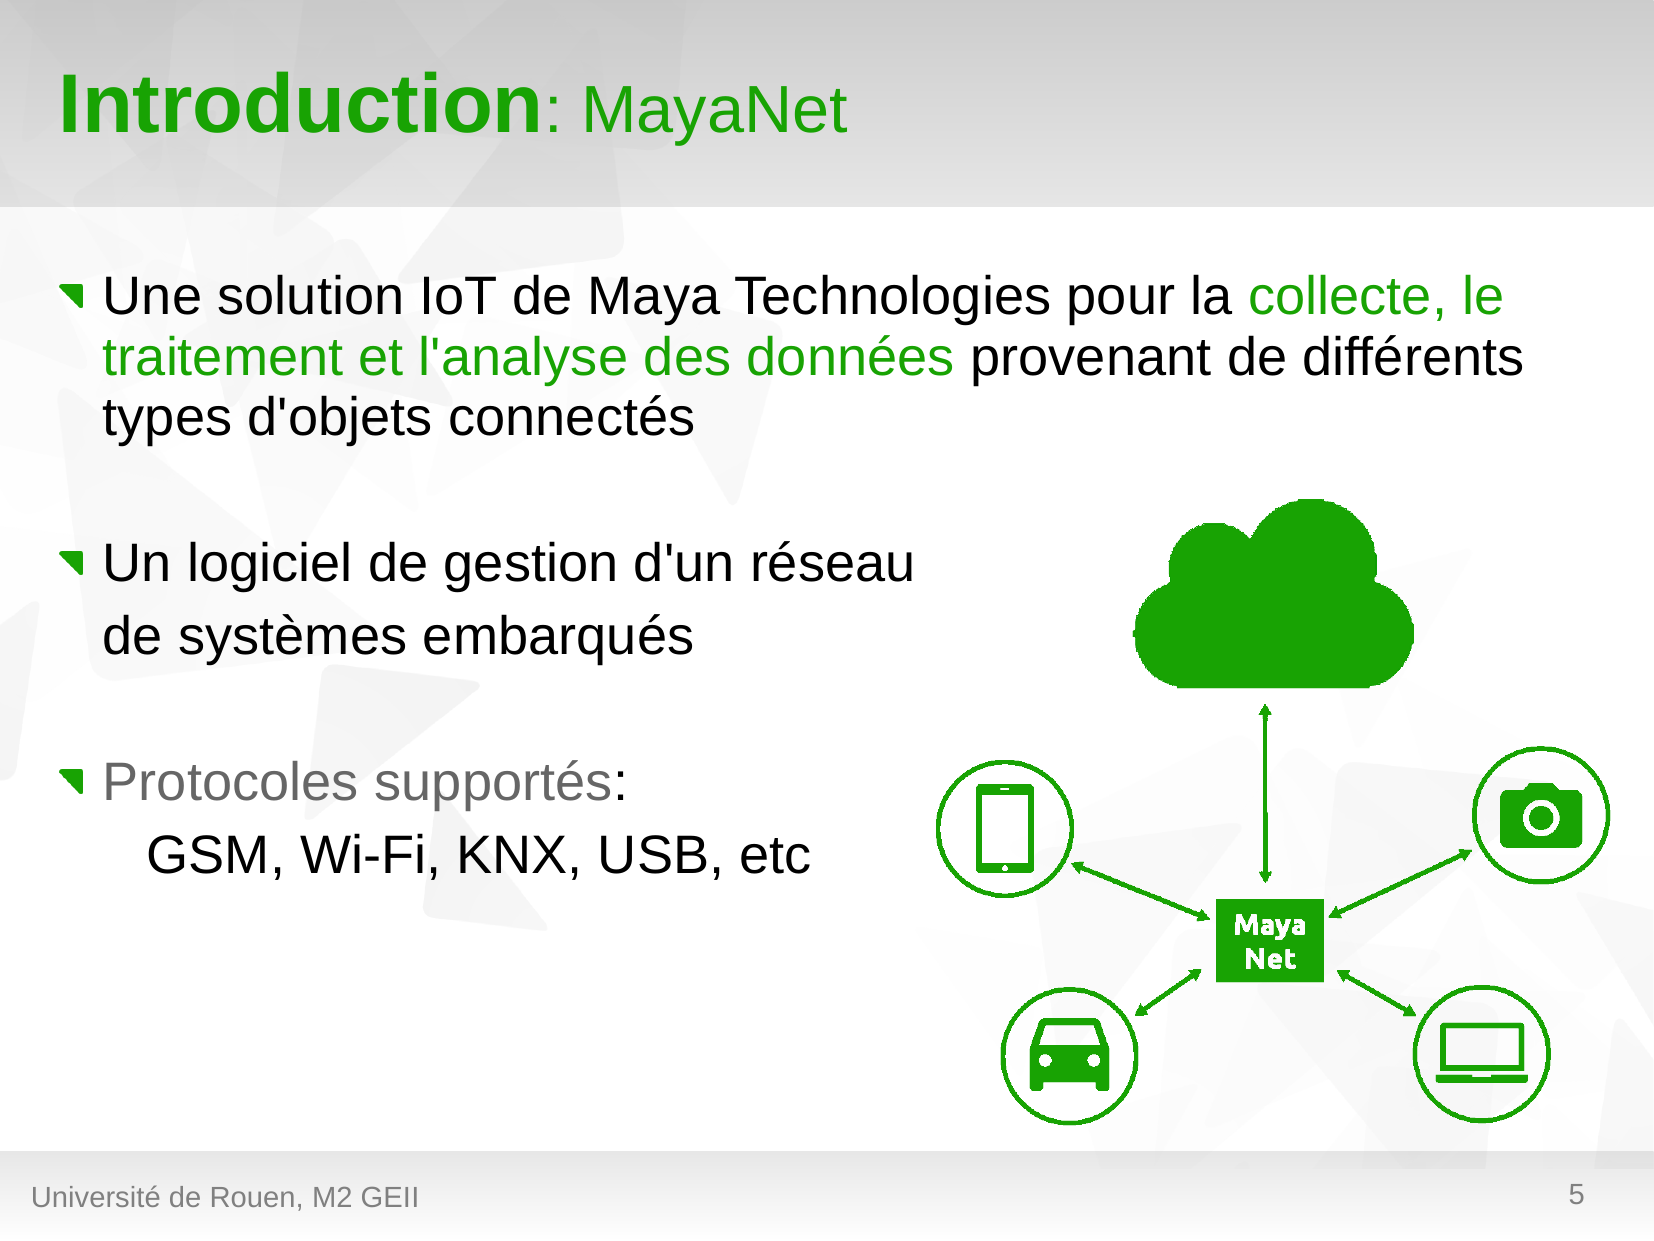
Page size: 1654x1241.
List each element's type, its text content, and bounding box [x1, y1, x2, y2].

title Introduction: MayaNet [59, 29, 1595, 178]
picture [915, 476, 1654, 1169]
list Une solution IoT de Maya Technologies pour la collecte, le traitement et l'analyse des données provenant de différents types d'objets connectés Un logiciel de gestion d'un réseau de systèmes embarqués Protocoles supportés: GSM, Wi-Fi, KNX, USB, etc [59, 265, 1595, 986]
picture [0, 0, 783, 931]
